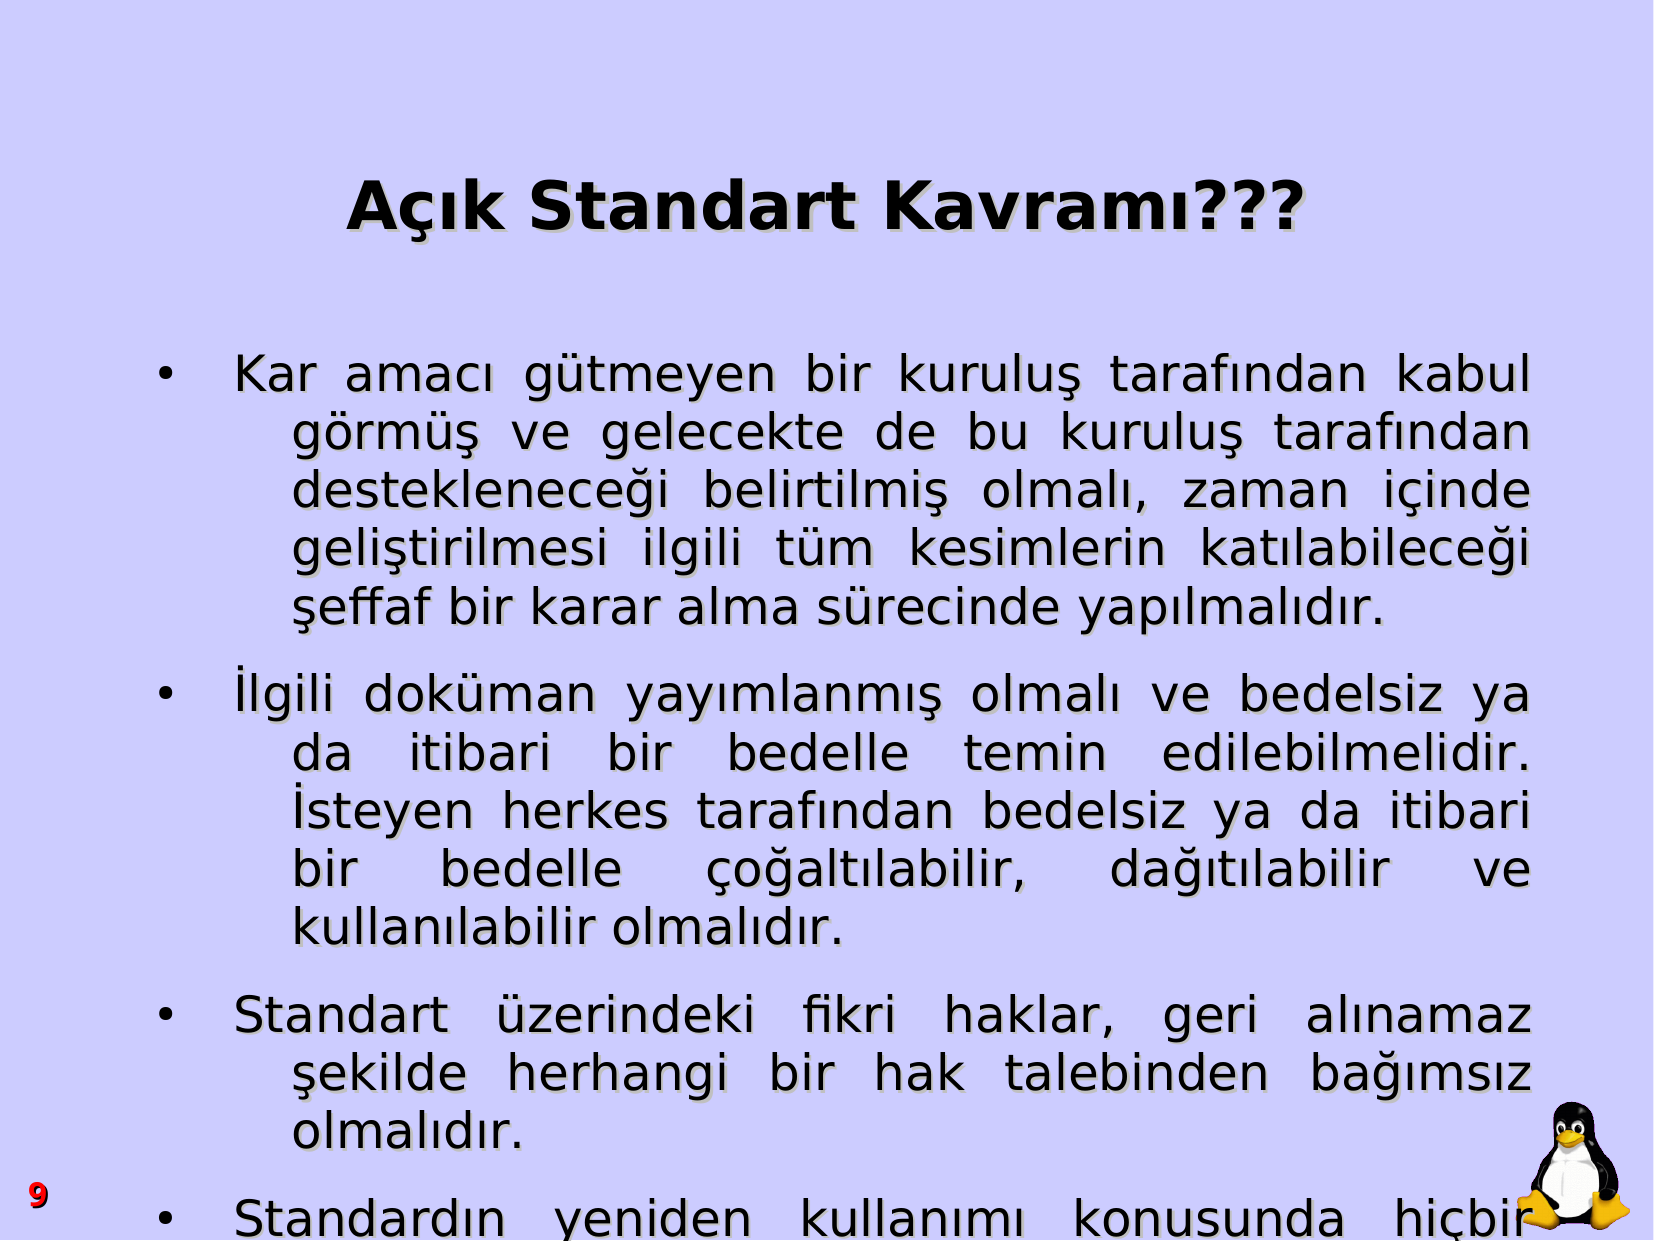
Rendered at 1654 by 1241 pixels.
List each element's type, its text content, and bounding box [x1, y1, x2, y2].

title Açık Standart Kavramı??? [121, 102, 1534, 310]
picture [1504, 1086, 1654, 1241]
list Kar amacı gütmeyen bir kuruluş tarafından kabul görmüş ve gelecekte de bu kuruluş tarafından destekleneceği belirtilmiş olmalı, zaman içinde geliştirilmesi ilgili tüm kesimlerin katılabileceği şeffaf bir karar alma sürecinde yapılmalıdır. İlgili doküman yayımlanmış olmalı ve bedelsiz ya da itibari bir bedelle temin edilebilmelidir. İsteyen herkes tarafından bedelsiz ya da itibari bir bedelle çoğaltılabilir, dağıtılabilir ve kullanılabilir olmalıdır. Standart üzerindeki fikri haklar, geri alınamaz şekilde herhangi bir hak talebinden bağımsız olmalıdır. Standardın yeniden kullanımı konusunda hiçbir sınırlama olmamalıdır. [121, 344, 1534, 1159]
